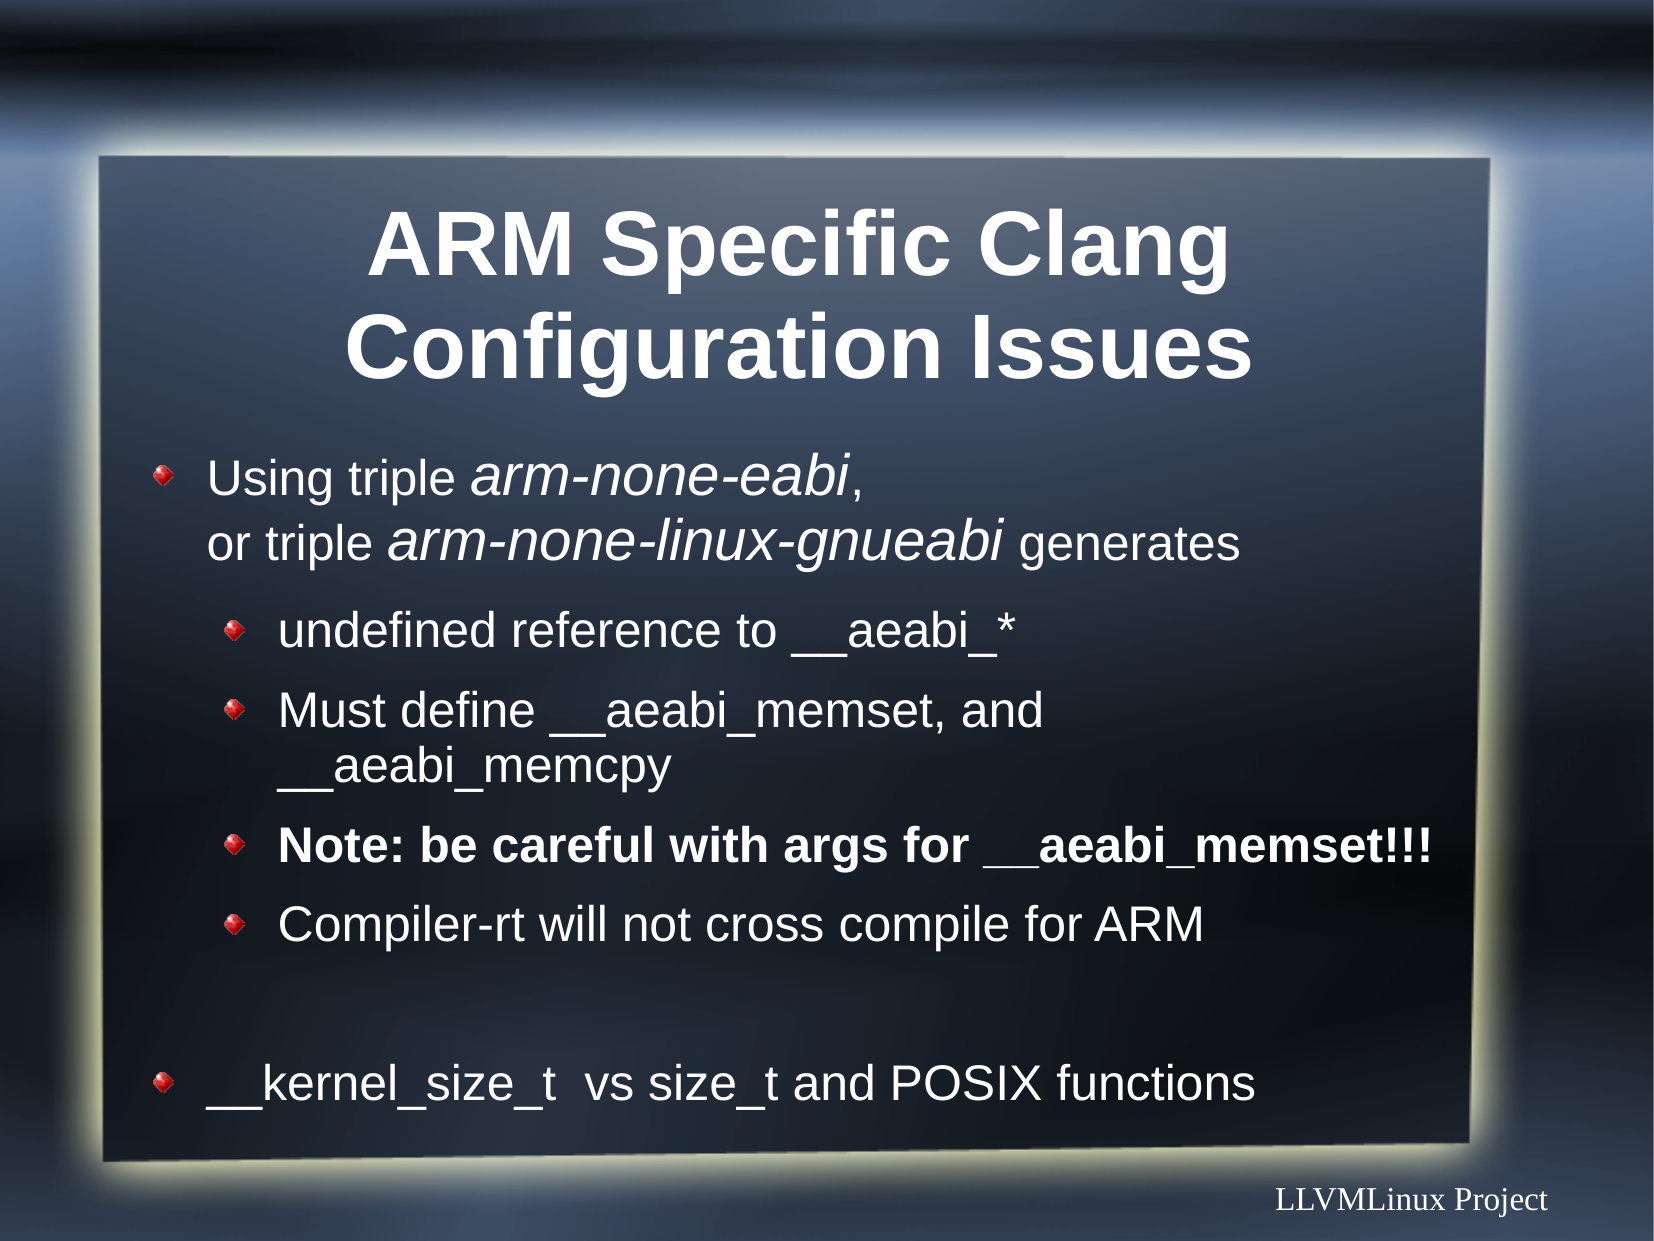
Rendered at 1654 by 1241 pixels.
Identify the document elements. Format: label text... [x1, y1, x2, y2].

title ARM Specific Clang Configuration Issues [124, 177, 1477, 414]
picture [0, 0, 1654, 1241]
list Using triple arm-none-eabi, or triple arm-none-linux-gnueabi generates undefined reference to __aeabi_* Must define __aeabi_memset, and __aeabi_memcpy Note: be careful with args for __aeabi_memset!!! Compiler-rt will not cross compile for ARM __kernel_size_t vs size_t and POSIX functions [135, 442, 1447, 1163]
